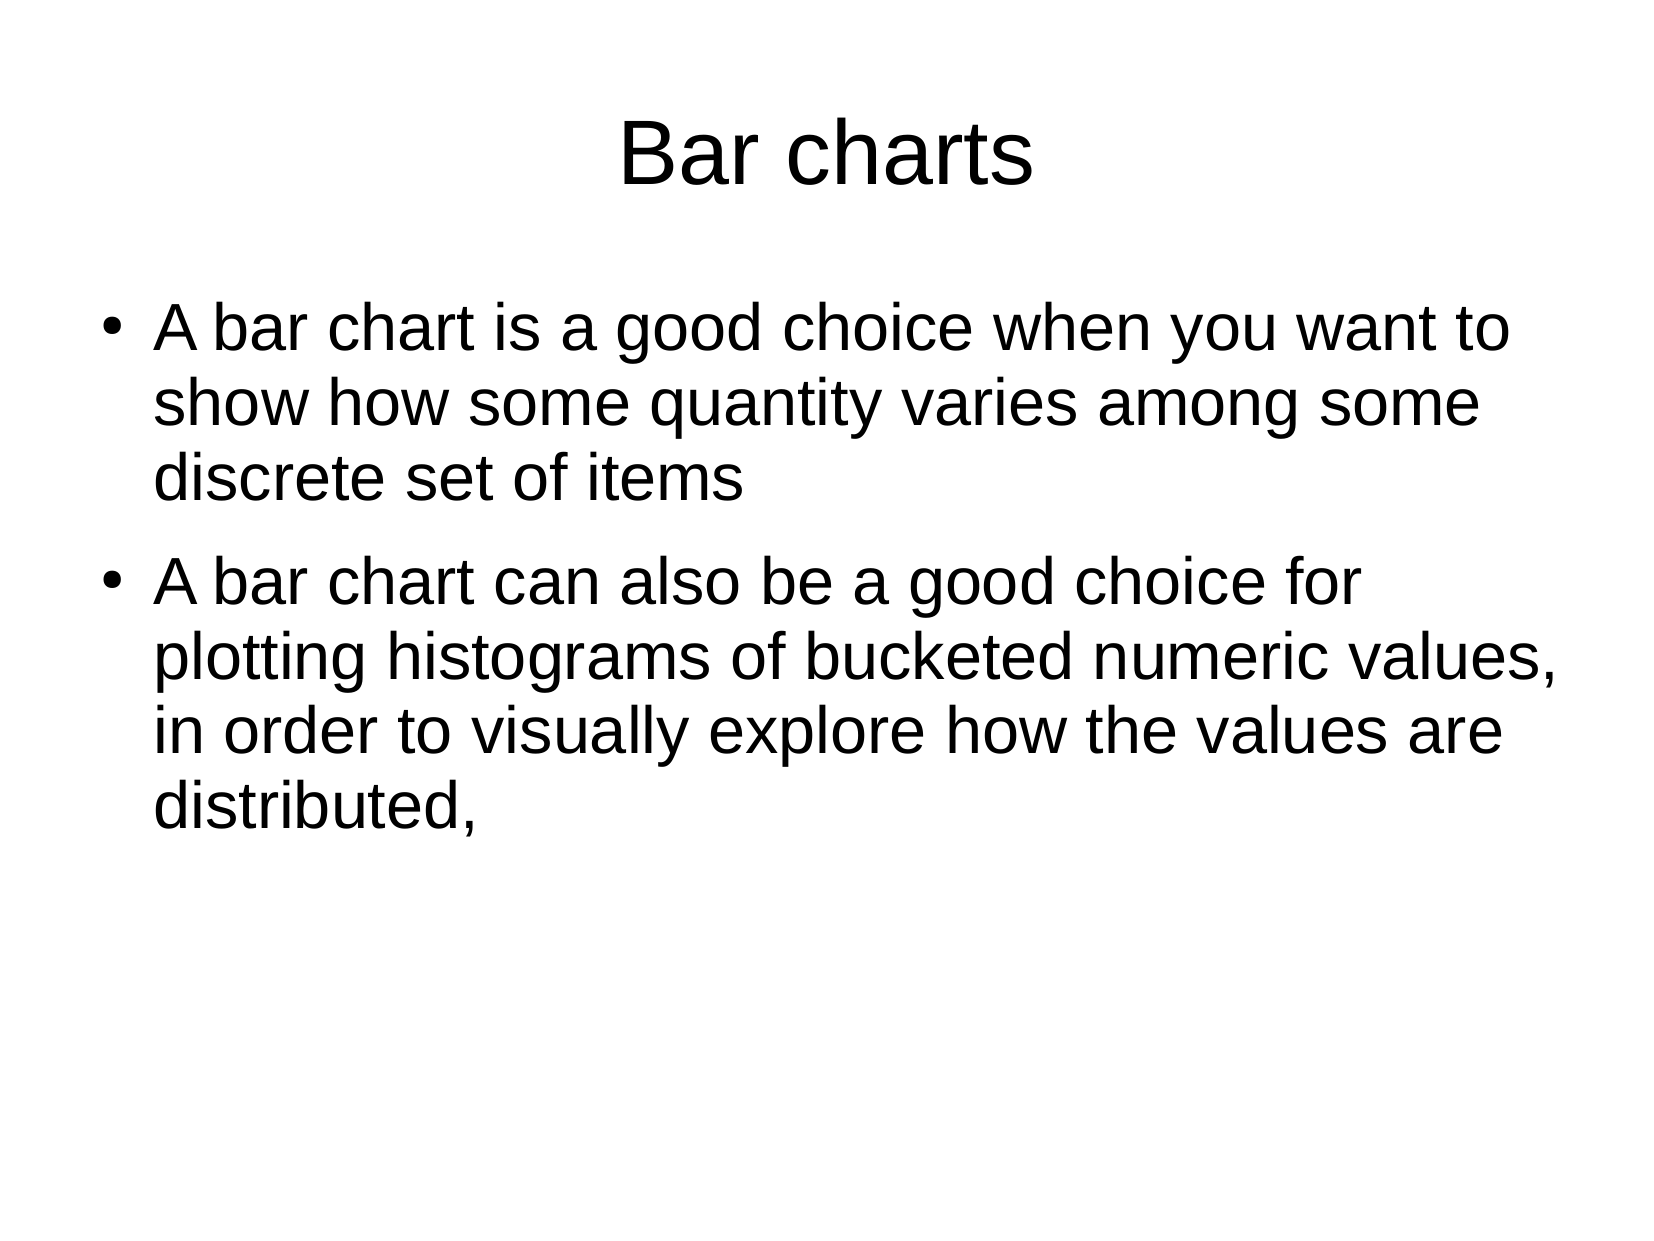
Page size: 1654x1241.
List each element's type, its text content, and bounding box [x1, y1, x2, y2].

title Bar charts [82, 49, 1571, 257]
list A bar chart is a good choice when you want to show how some quantity varies among some discrete set of items A bar chart can also be a good choice for plotting histograms of bucketed numeric values, in order to visually explore how the values are distributed, [82, 290, 1571, 1010]
